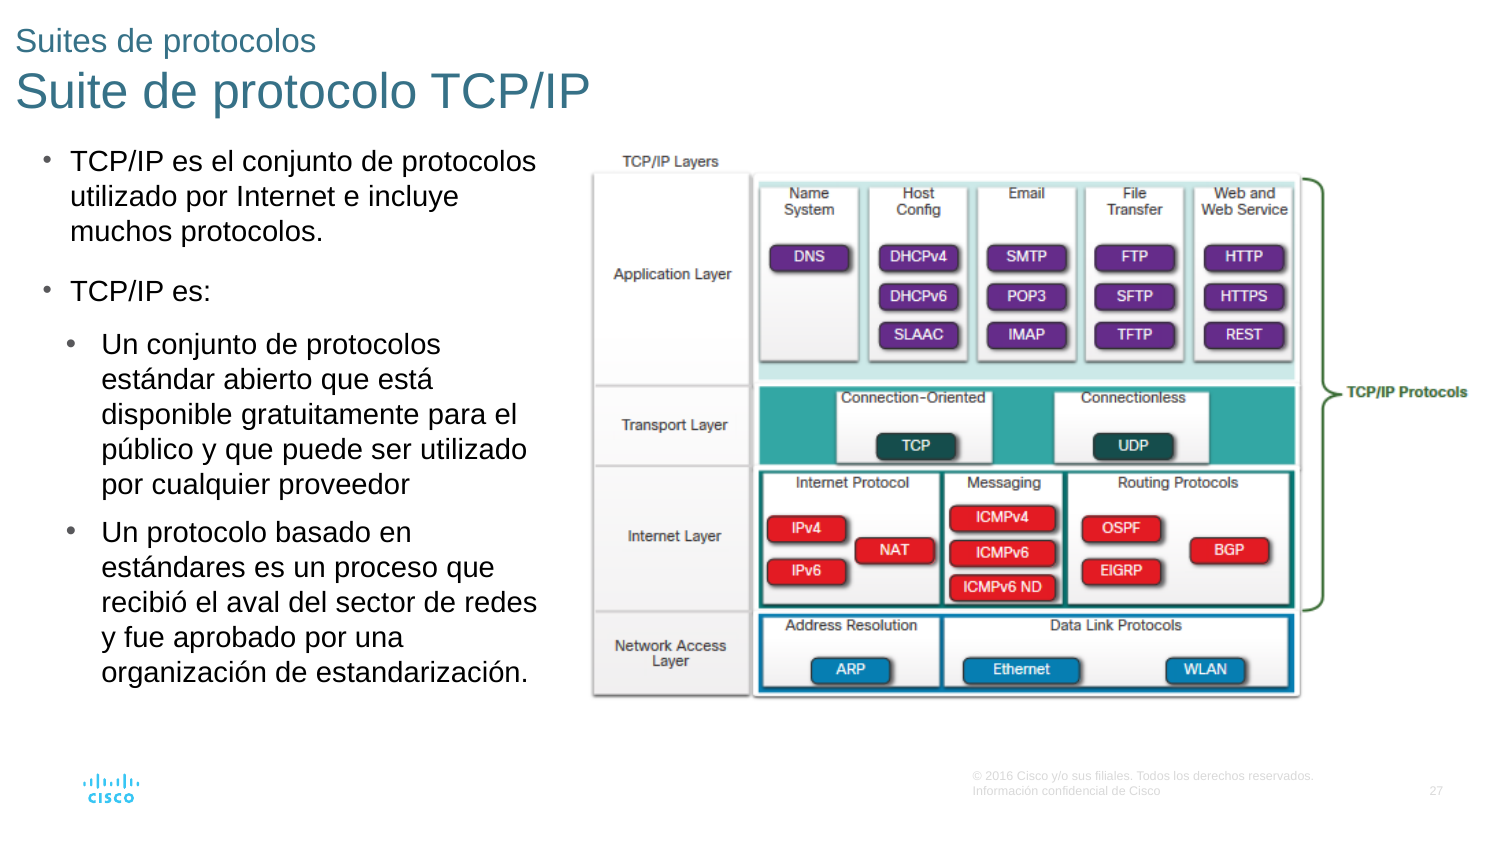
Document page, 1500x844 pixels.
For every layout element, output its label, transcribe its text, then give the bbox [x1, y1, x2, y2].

list TCP/IP es el conjunto de protocolos utilizado por Internet e incluye muchos protocolos. TCP/IP es: Un conjunto de protocolos estándar abierto que está disponible gratuitamente para el público y que puede ser utilizado por cualquier proveedor Un protocolo basado en estándares es un proceso que recibió el aval del sector de redes y fue aprobado por una organización de estandarización. [27, 134, 579, 782]
picture [578, 145, 1478, 706]
title Suites de protocolos Suite de protocolo TCP/IP [0, 6, 1500, 131]
